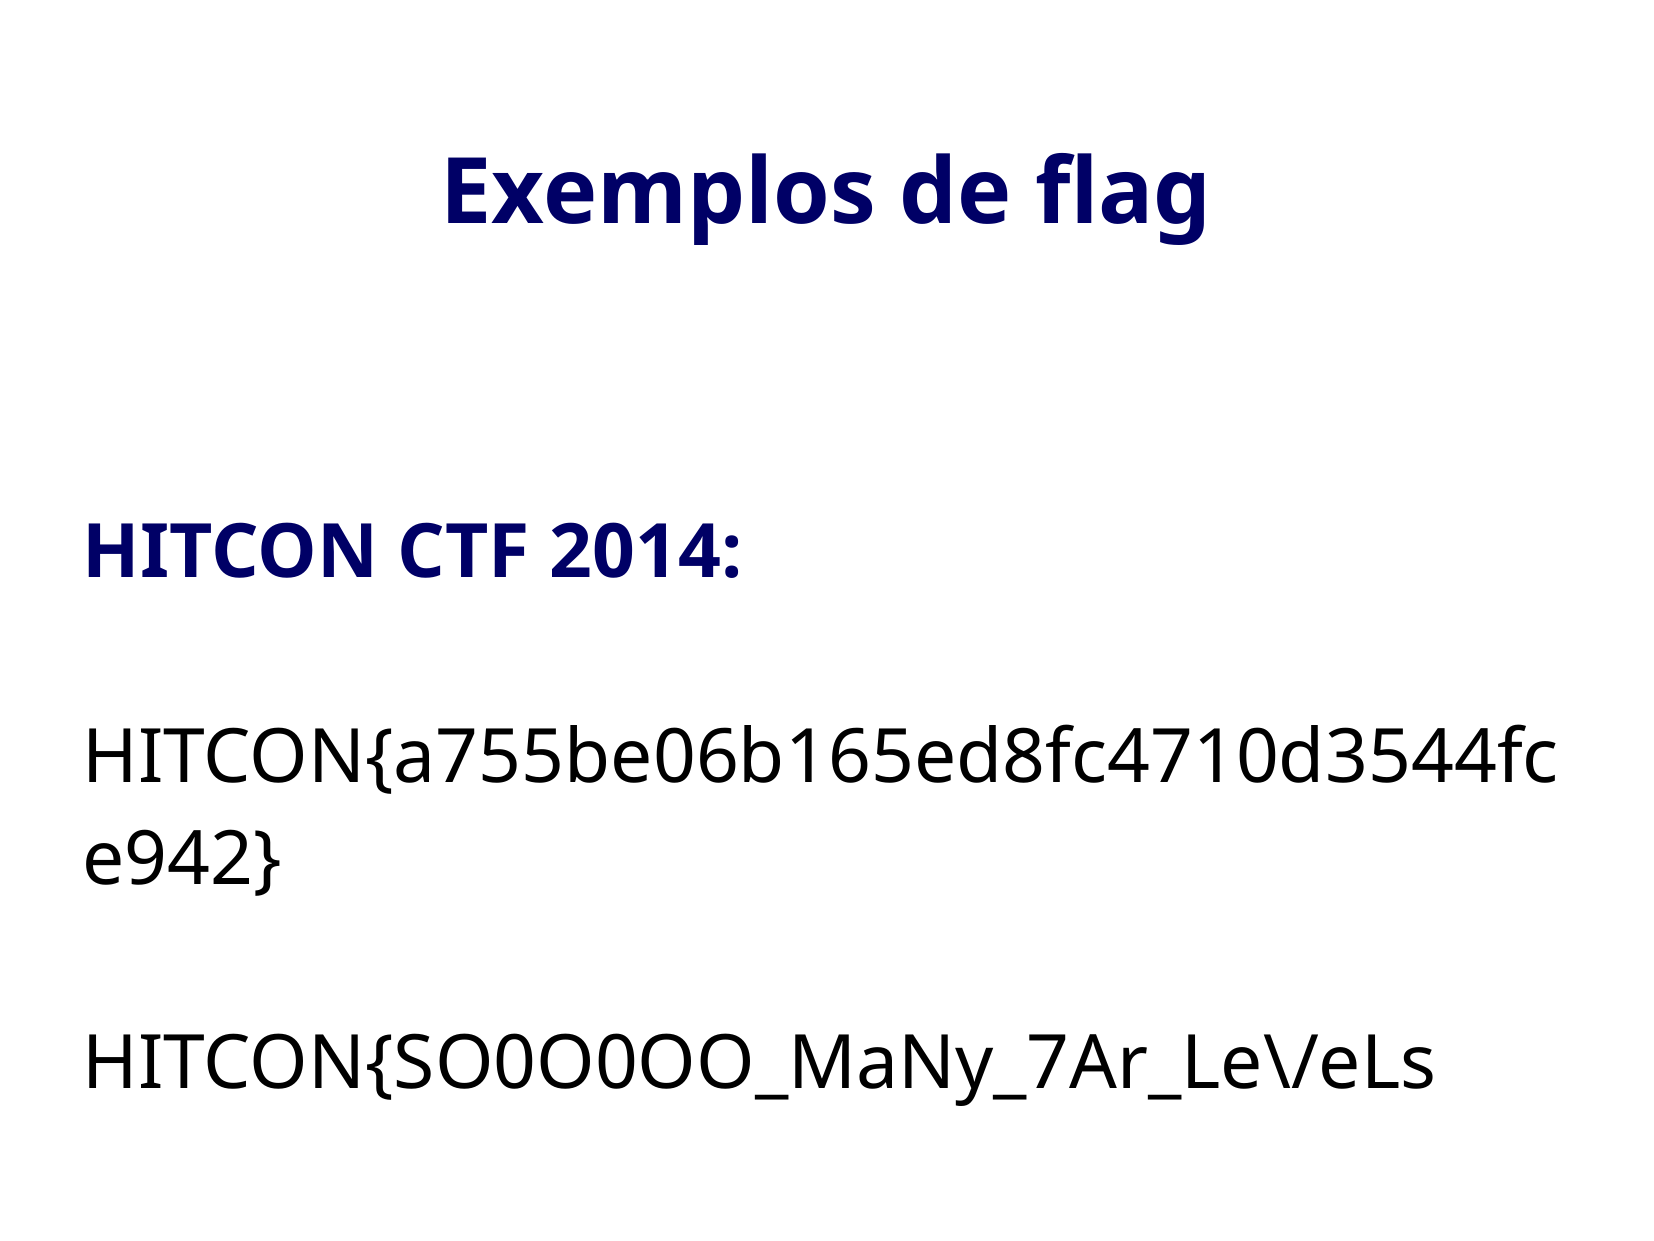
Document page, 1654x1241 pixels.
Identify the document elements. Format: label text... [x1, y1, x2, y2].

title Exemplos de flag [82, 84, 1571, 292]
subtitle HITCON CTF 2014: HITCON{a755be06b165ed8fc4710d3544fce942} HITCON{SO0O0OO_MaNy_7Ar_Le\/eLs [82, 351, 1571, 1241]
